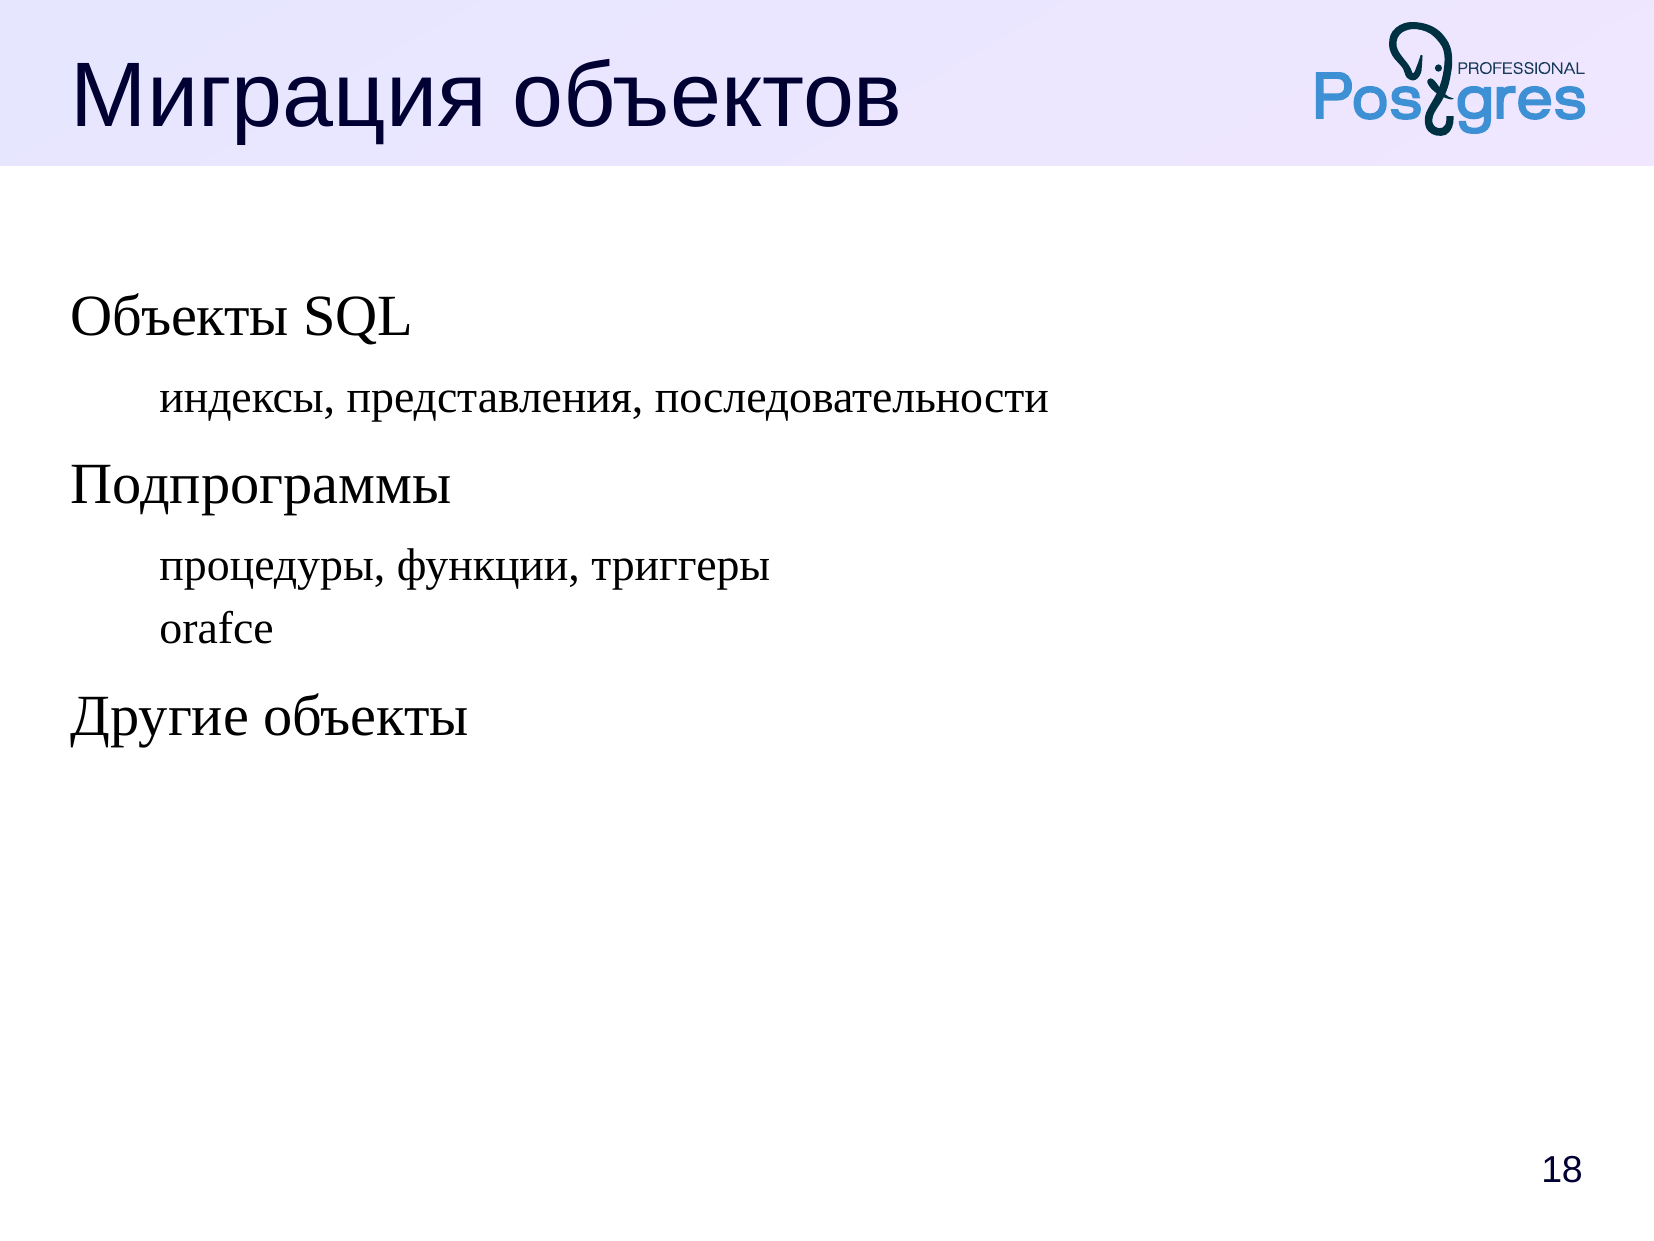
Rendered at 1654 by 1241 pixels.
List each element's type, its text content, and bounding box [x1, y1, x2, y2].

list Объекты SQL индексы, представления, последовательности Подпрограммы процедуры, функции, триггеры orafce Другие объекты [70, 283, 1583, 1141]
title Миграция объектов [70, 43, 1241, 147]
